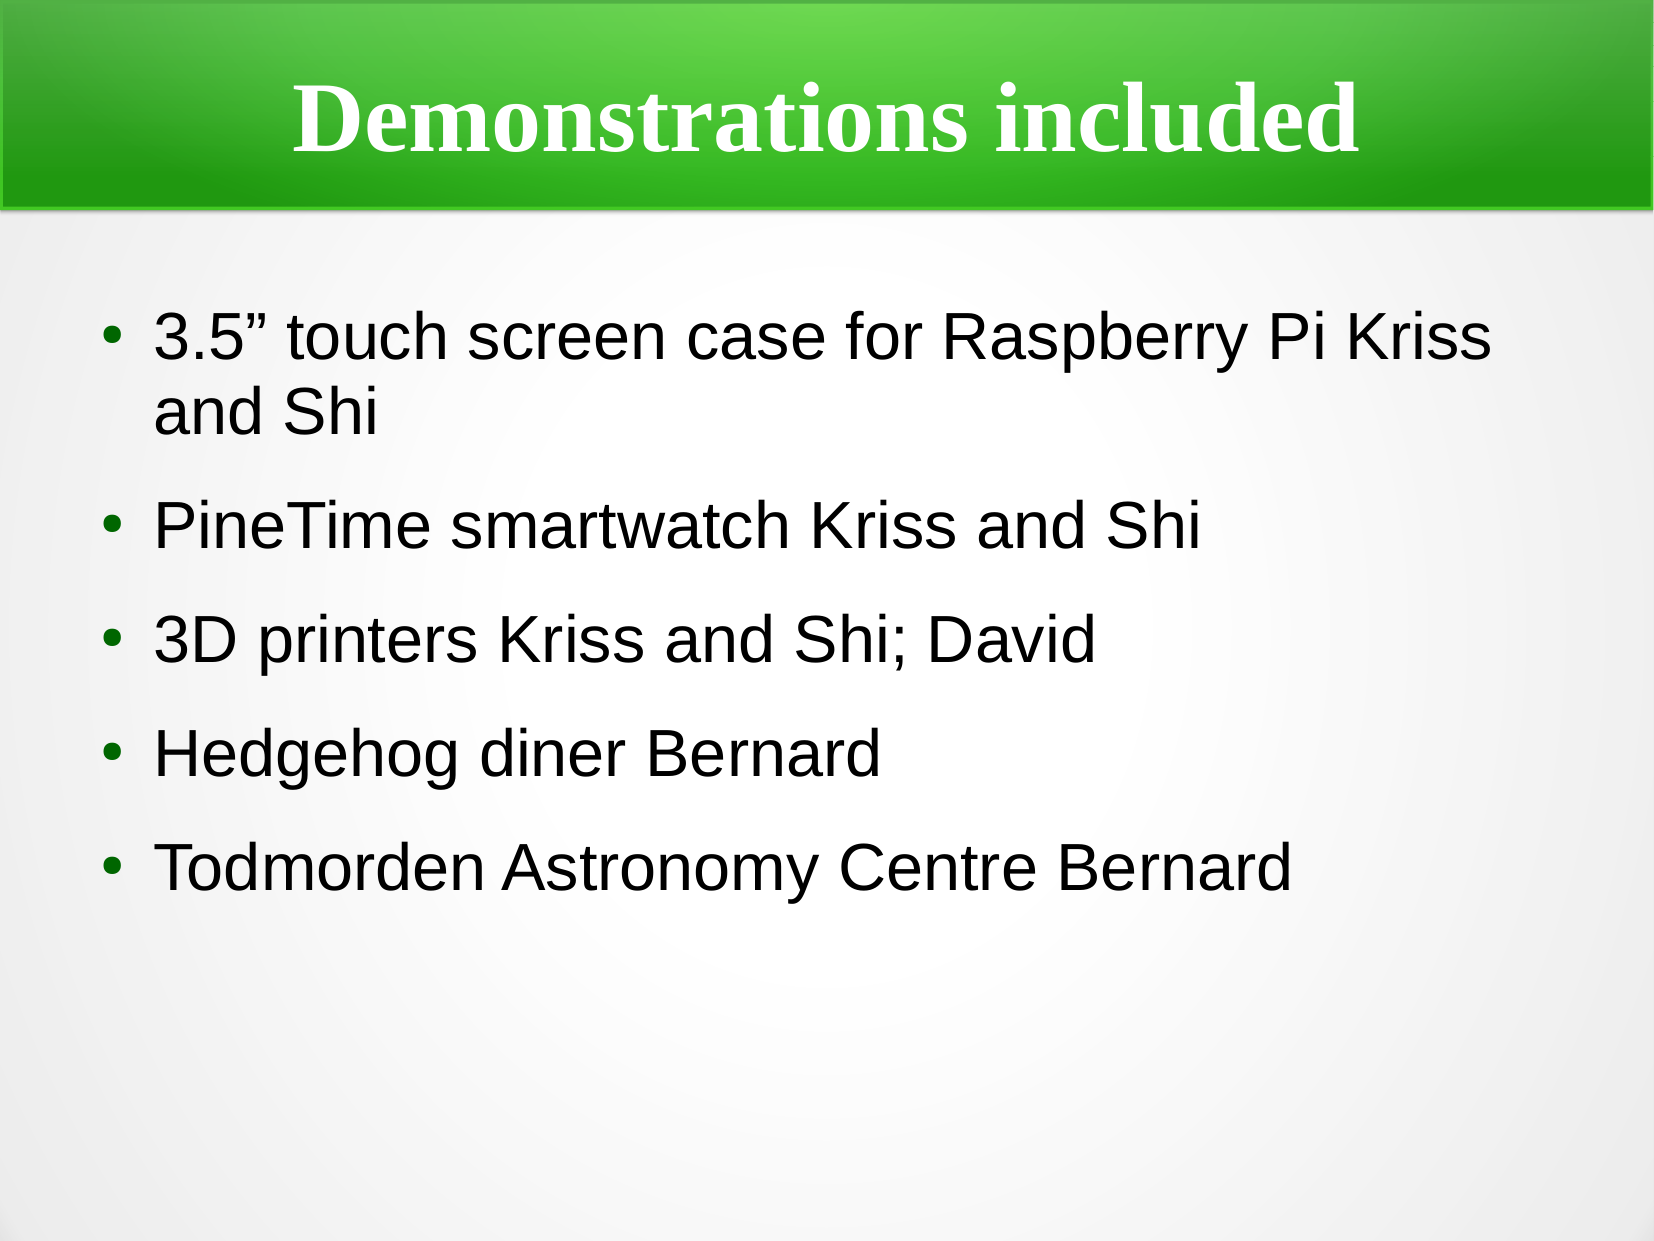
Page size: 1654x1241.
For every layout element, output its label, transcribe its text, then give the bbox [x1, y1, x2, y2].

title Demonstrations included [82, 45, 1571, 192]
list 3.5” touch screen case for Raspberry Pi Kriss and Shi PineTime smartwatch Kriss and Shi 3D printers Kriss and Shi; David Hedgehog diner Bernard Todmorden Astronomy Centre Bernard [82, 299, 1571, 1158]
